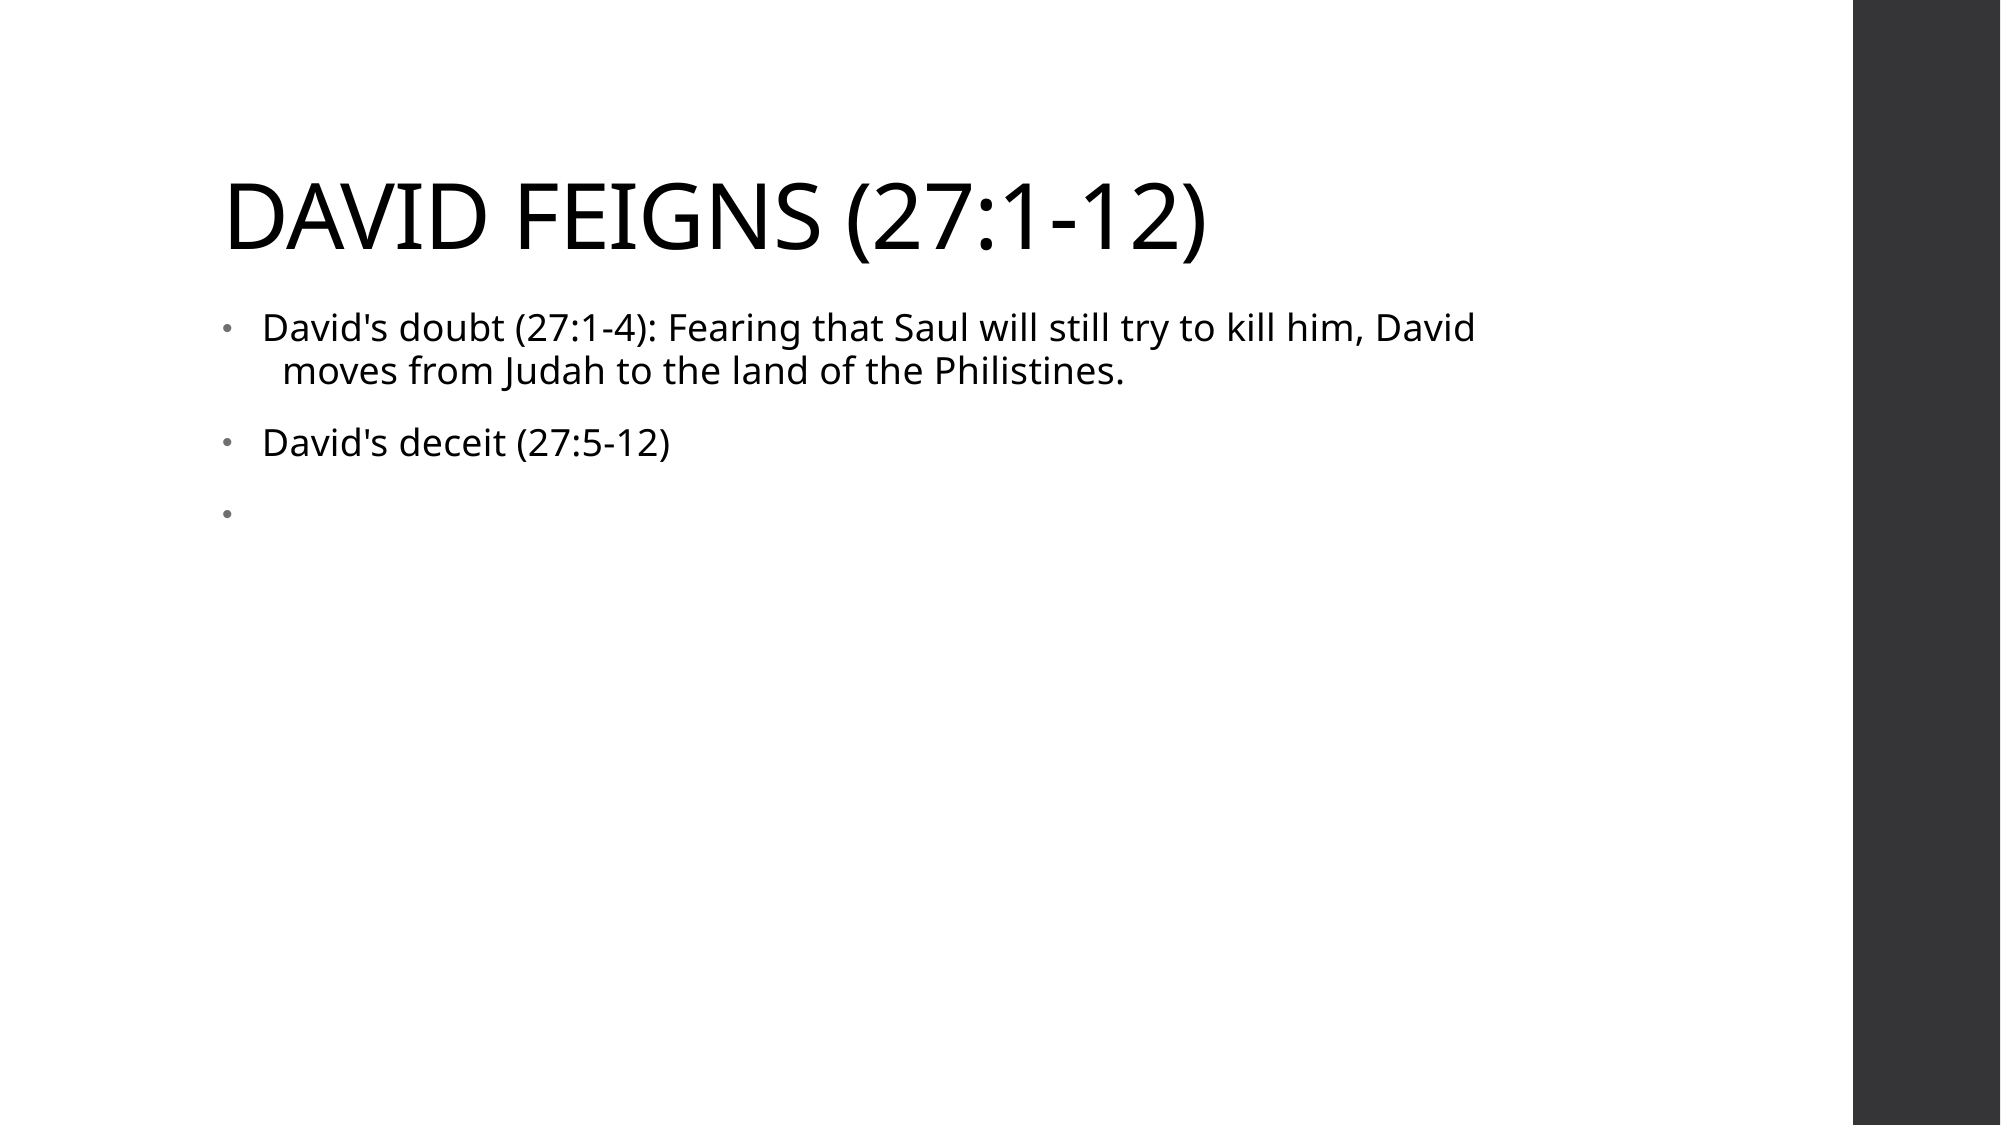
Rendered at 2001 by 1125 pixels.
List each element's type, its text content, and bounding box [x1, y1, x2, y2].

title DAVID FEIGNS (27:1-12) [206, 60, 1797, 278]
list David's doubt (27:1-4): Fearing that Saul will still try to kill him, David moves from Judah to the land of the Philistines. David's deceit (27:5-12) [206, 299, 1617, 1014]
